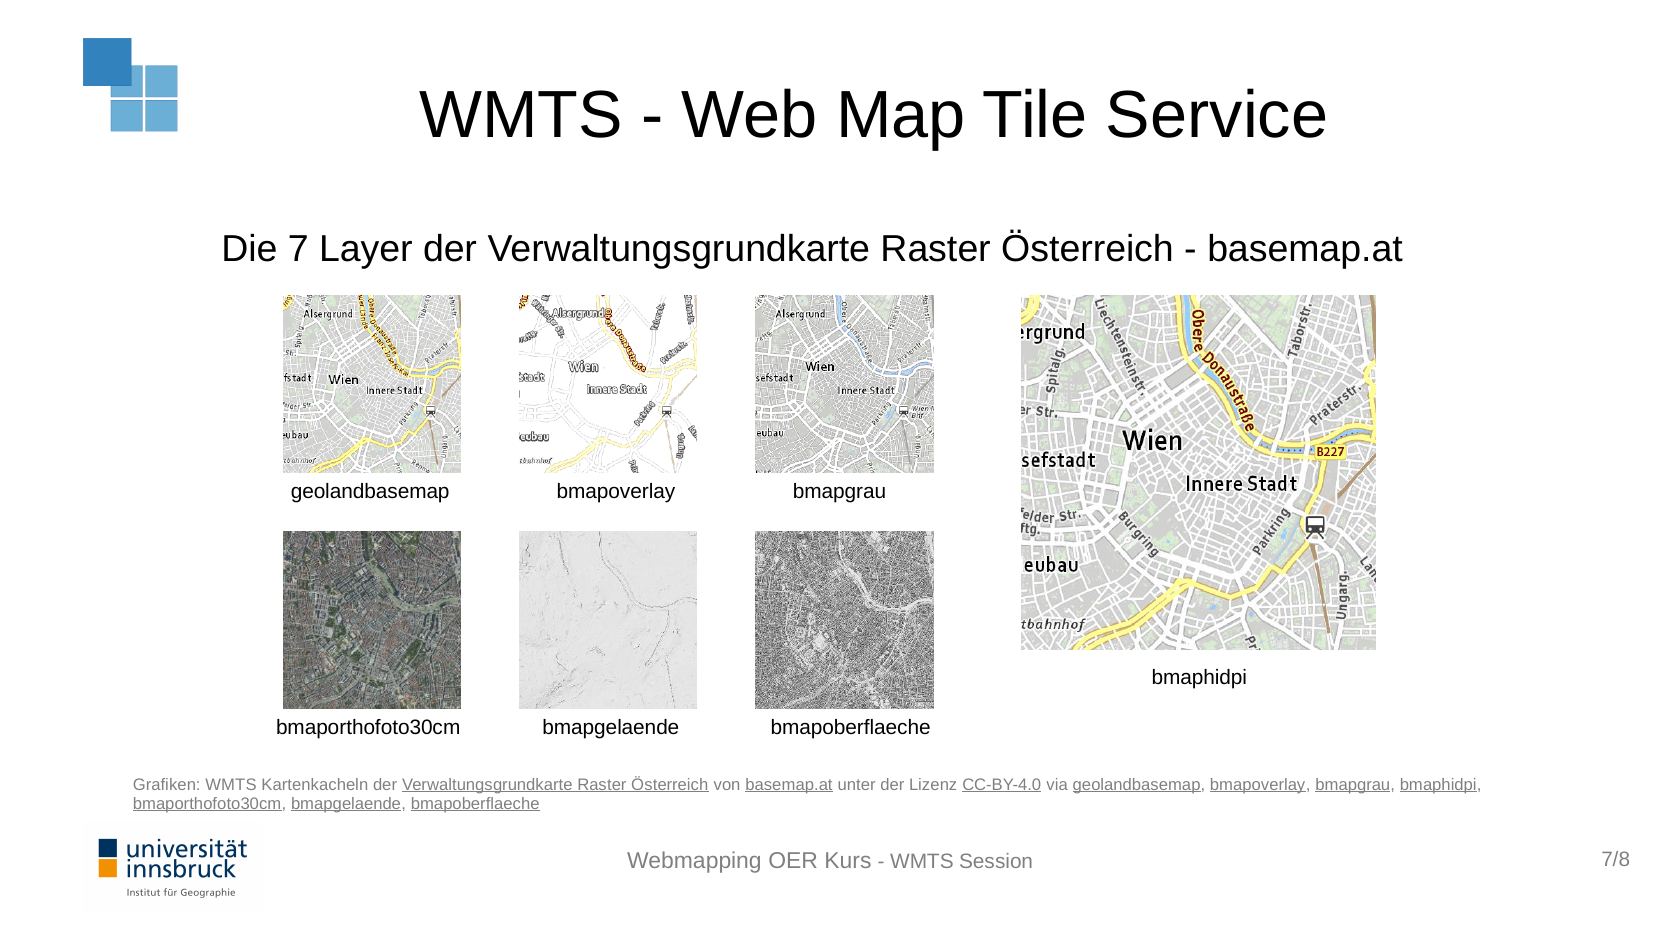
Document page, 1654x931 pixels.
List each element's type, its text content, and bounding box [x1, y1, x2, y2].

picture [82, 37, 178, 132]
picture [1021, 296, 1376, 650]
text_box bmaphidpi [1136, 658, 1329, 697]
text_box geolandbasemap [276, 472, 469, 511]
text_box Grafiken: WMTS Kartenkacheln der Verwaltungsgrundkarte Raster Österreich von basemap.at unter der Lizenz CC-BY-4.0 via geolandbasemap, bmapoverlay, bmapgrau, bmaphidpi, bmaporthofoto30cm, bmapgelaende, bmapoberflaeche [118, 767, 1536, 821]
picture [283, 296, 461, 472]
picture [519, 296, 697, 473]
picture [755, 531, 934, 708]
text_box Die 7 Layer der Verwaltungsgrundkarte Raster Österreich - basemap.at [206, 220, 1447, 296]
picture [82, 822, 263, 912]
text_box bmapoberflaeche [755, 708, 948, 747]
picture [519, 531, 697, 709]
text_box bmapgelaende [527, 708, 713, 747]
picture [755, 296, 934, 473]
text_box bmapgrau [778, 472, 911, 511]
text_box bmapoverlay [541, 472, 697, 511]
picture [283, 531, 461, 708]
title WMTS - Web Map Tile Service [206, 37, 1542, 193]
text_box bmaporthofoto30cm [261, 708, 483, 747]
